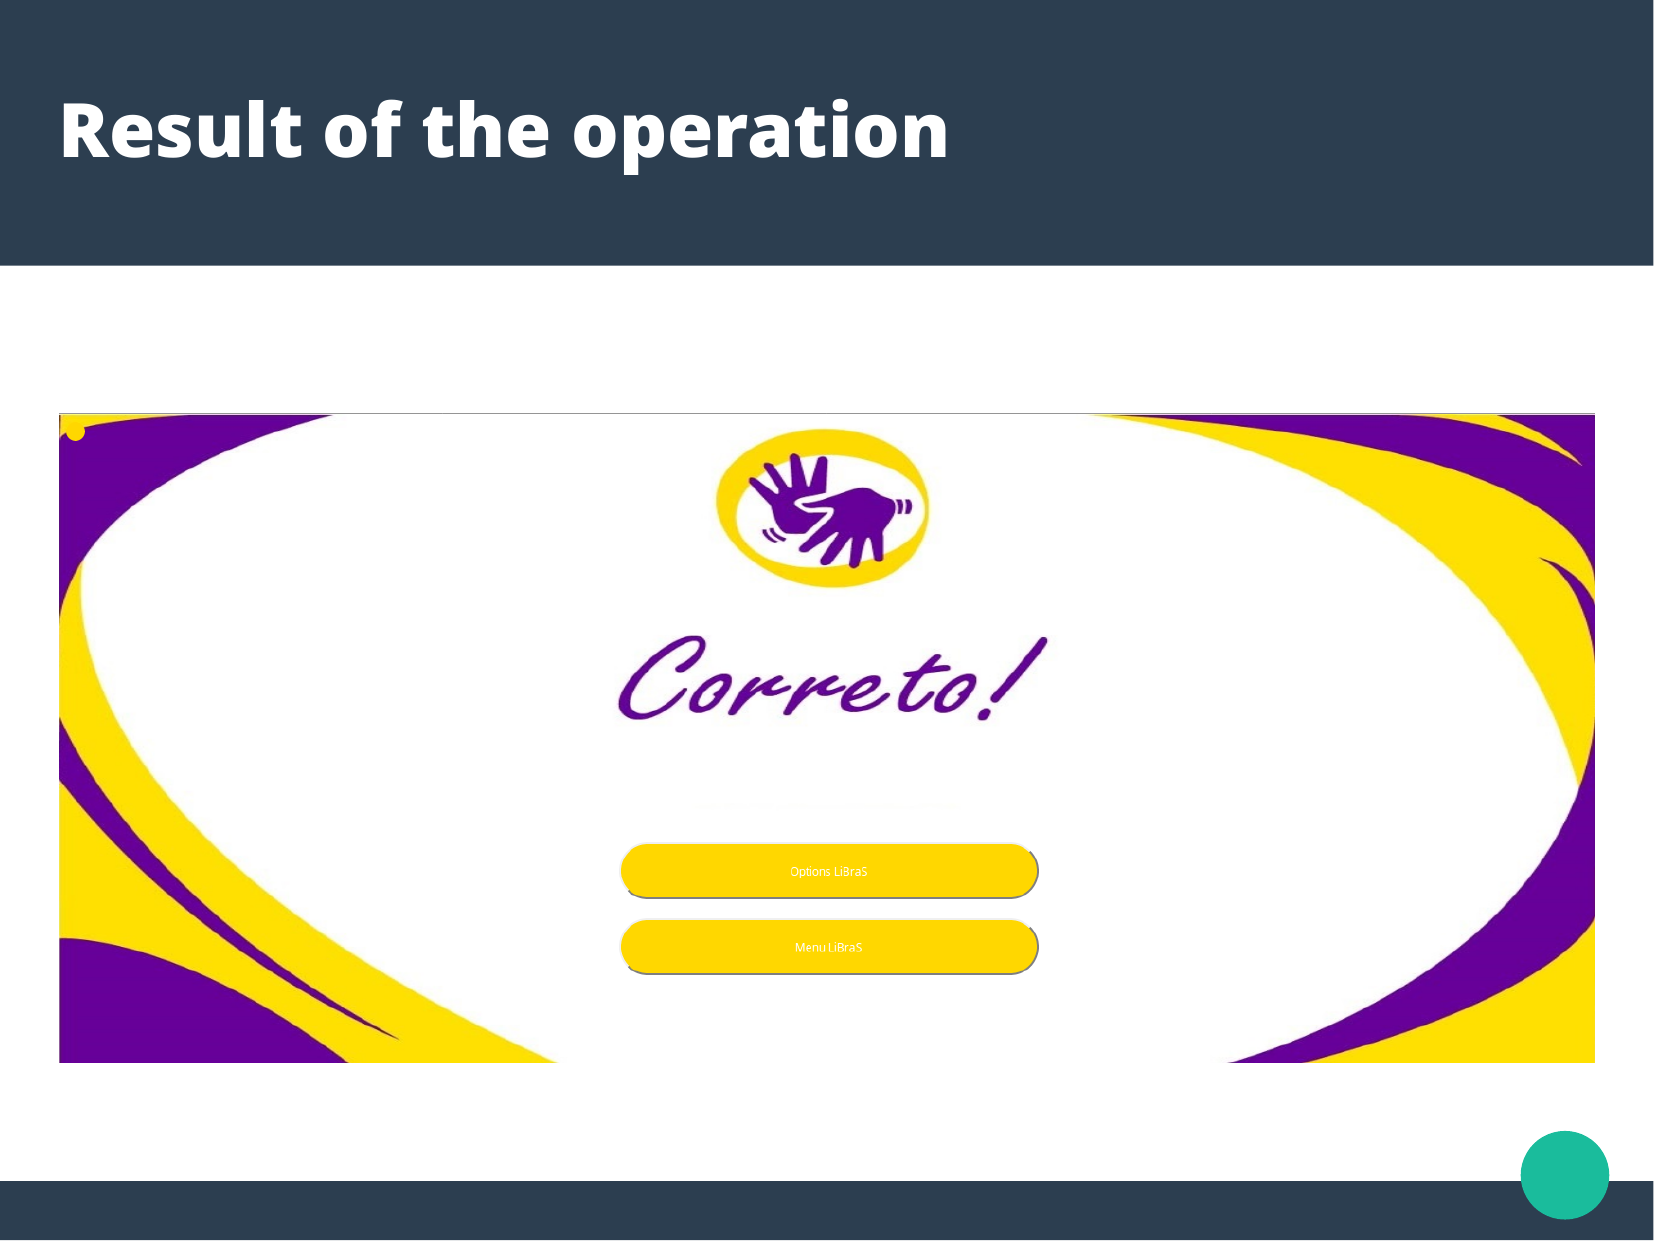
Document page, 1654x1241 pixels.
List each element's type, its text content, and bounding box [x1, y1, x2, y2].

title Result of the operation [59, 49, 1595, 207]
picture [59, 413, 1595, 1063]
